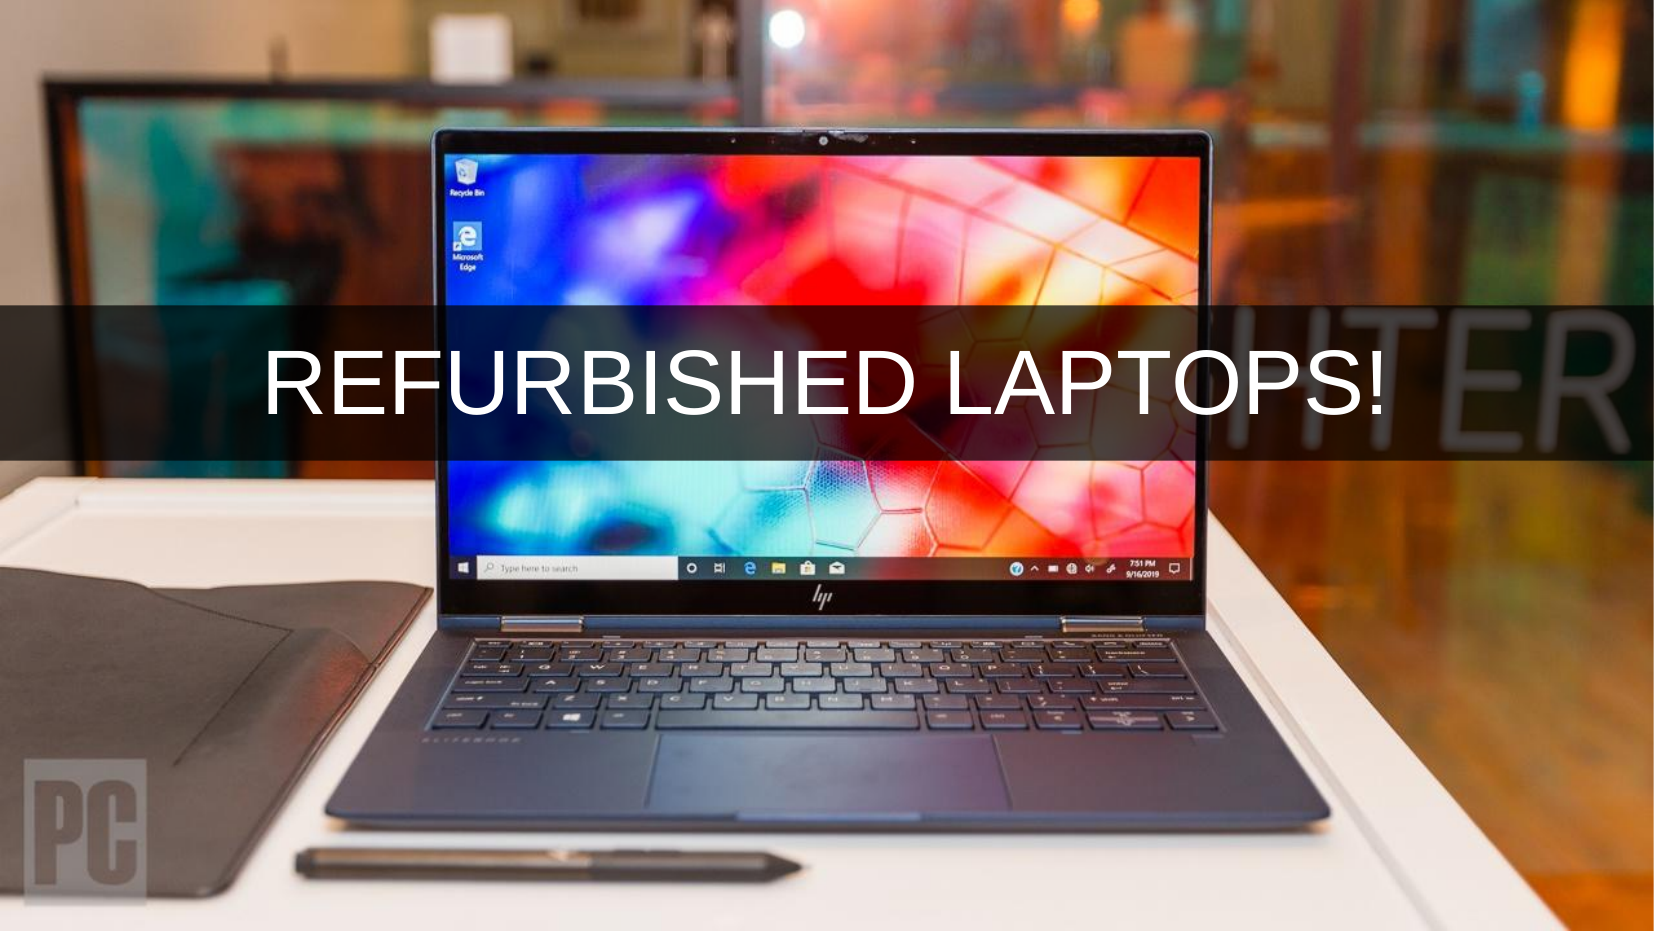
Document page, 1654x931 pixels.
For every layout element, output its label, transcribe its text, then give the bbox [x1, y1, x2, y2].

picture [0, 461, 1654, 931]
picture [0, 0, 1654, 305]
title REFURBISHED LAPTOPS! [0, 305, 1654, 461]
